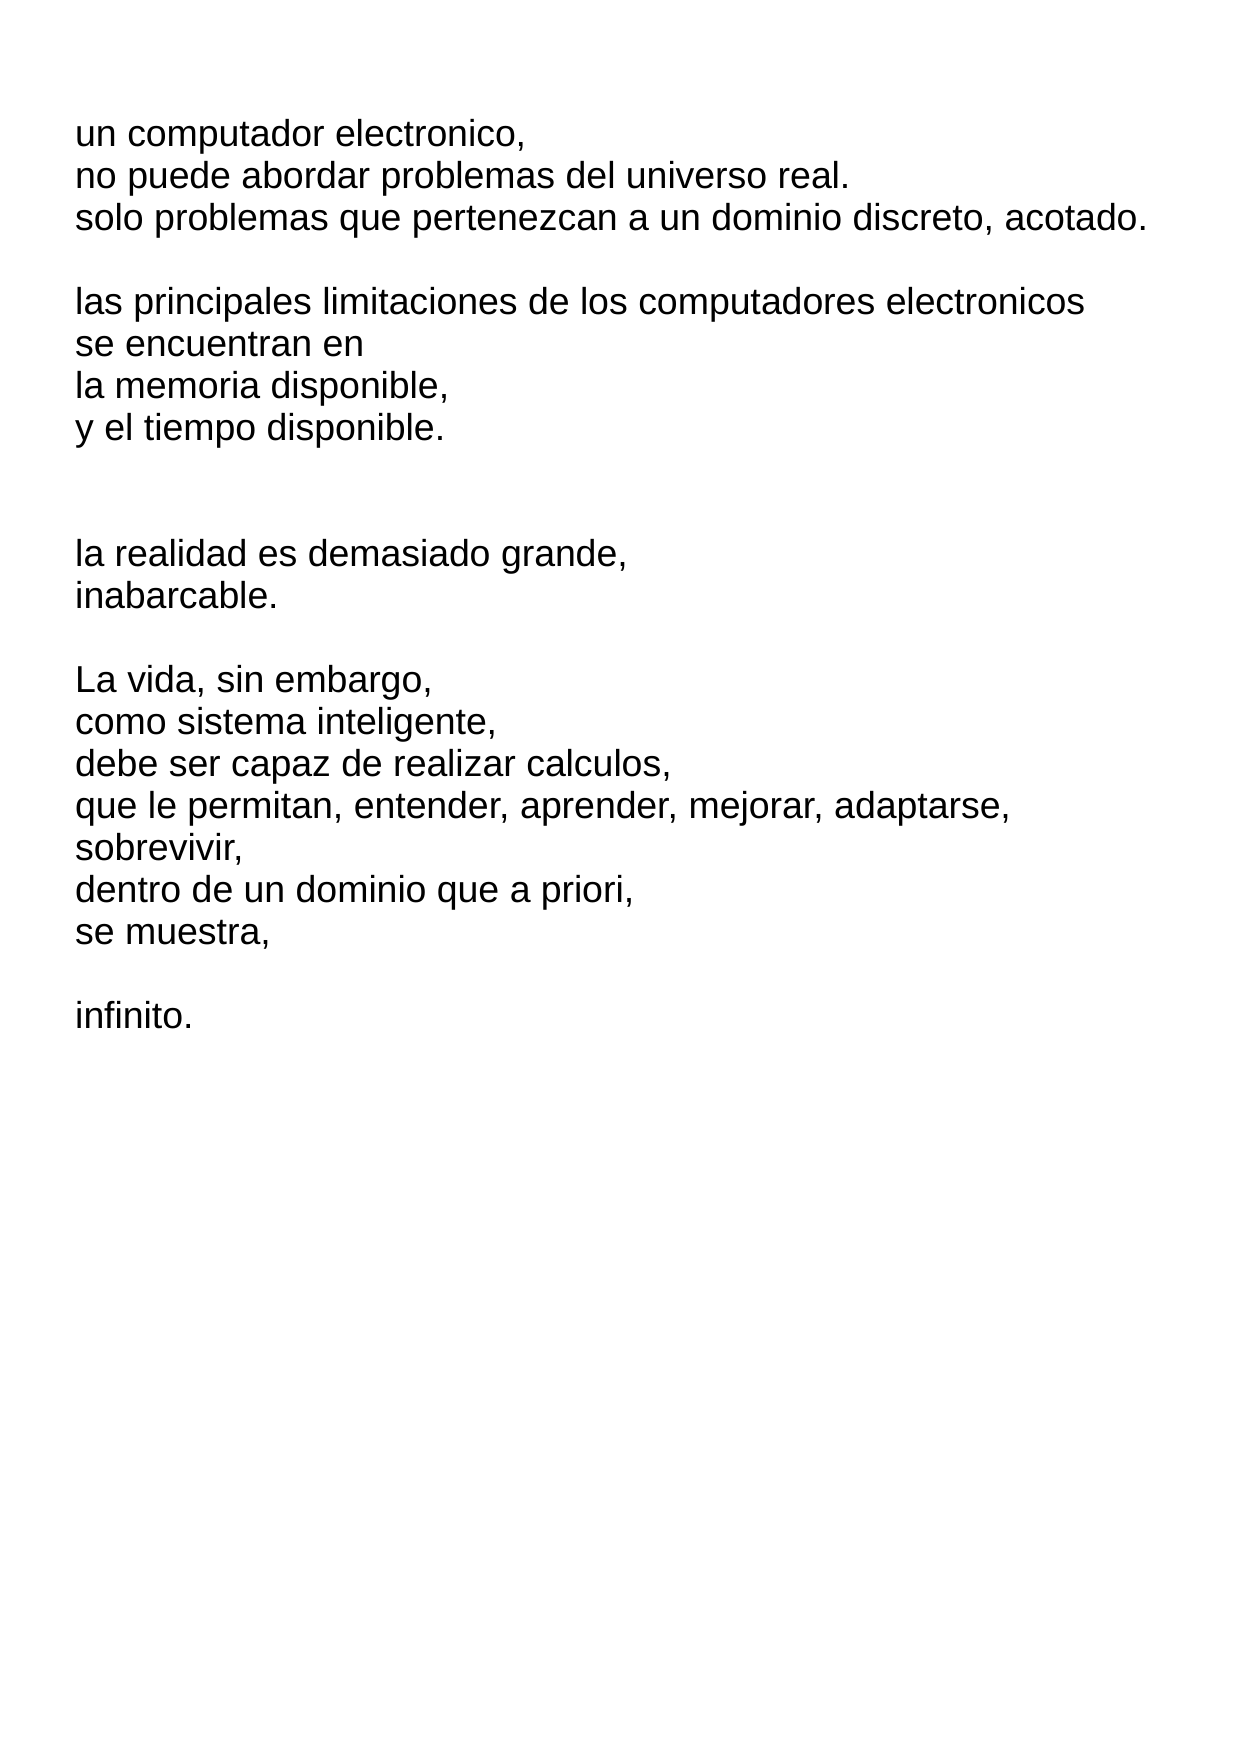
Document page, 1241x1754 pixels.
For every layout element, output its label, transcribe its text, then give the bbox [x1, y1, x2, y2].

text_box un computador electronico, no puede abordar problemas del universo real. solo problemas que pertenezcan a un dominio discreto, acotado. las principales limitaciones de los computadores electronicos se encuentran en la memoria disponible, y el tiempo disponible. la realidad es demasiado grande, inabarcable. La vida, sin embargo, como sistema inteligente, debe ser capaz de realizar calculos, que le permitan, entender, aprender, mejorar, adaptarse, sobrevivir, dentro de un dominio que a priori, se muestra, infinito. [60, 62, 1182, 1044]
